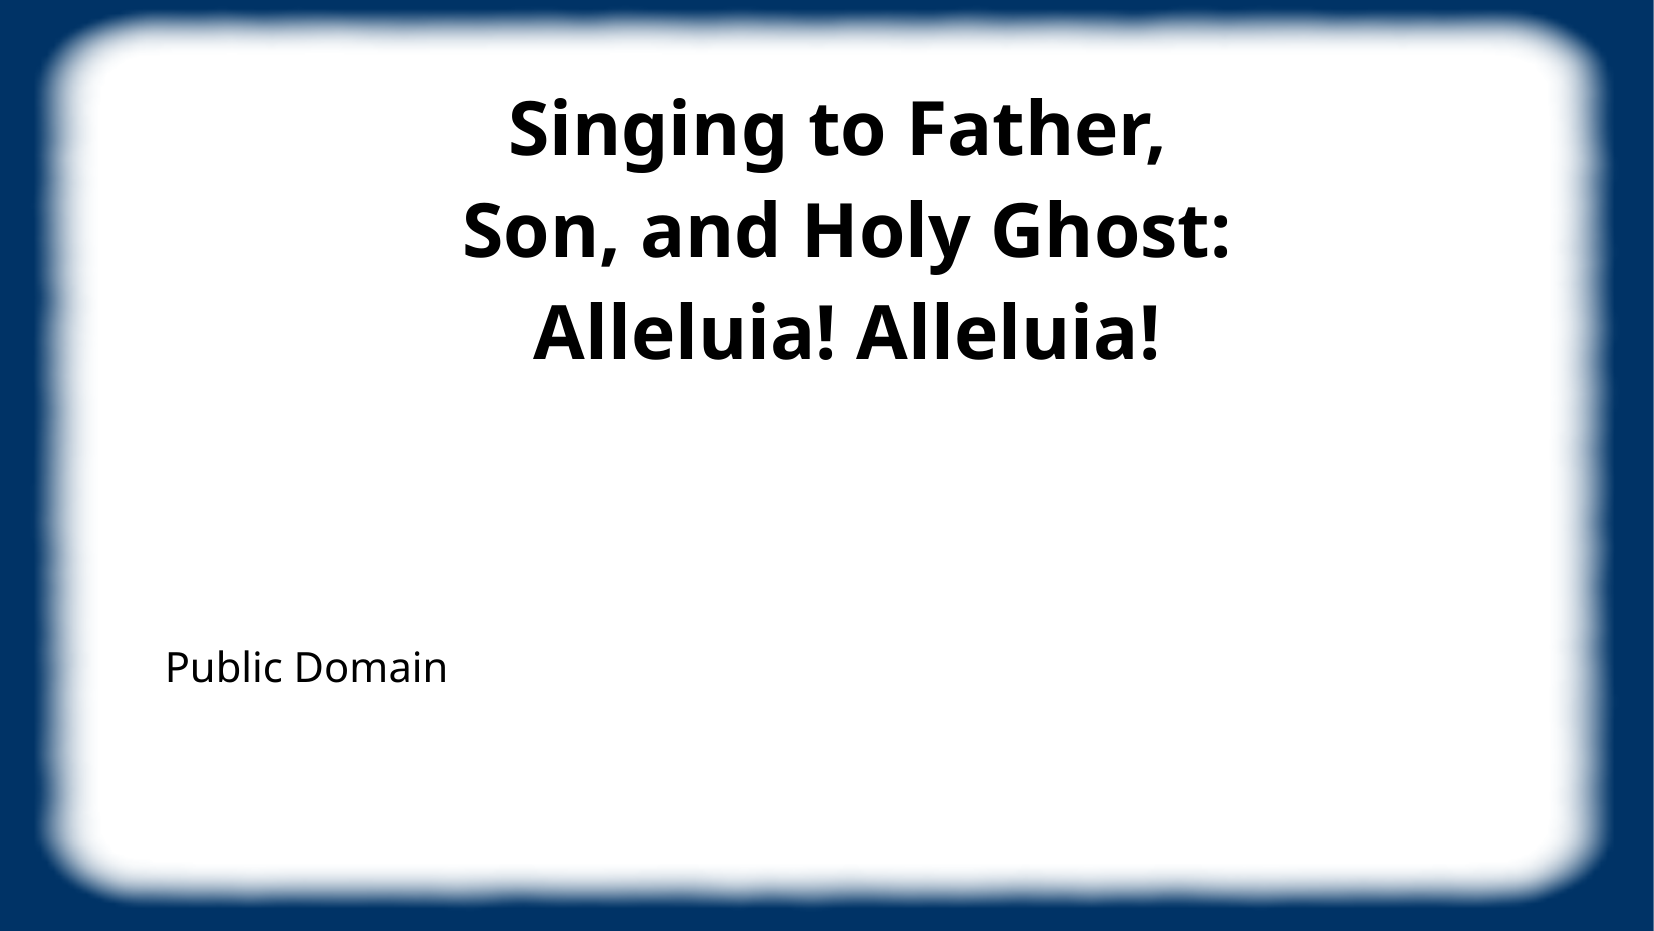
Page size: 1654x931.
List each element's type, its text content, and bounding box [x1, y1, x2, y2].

text_box Public Domain [150, 630, 556, 701]
picture [0, 0, 1654, 931]
title Singing to Father, Son, and Holy Ghost: Alleluia! Alleluia! [135, 75, 1561, 391]
